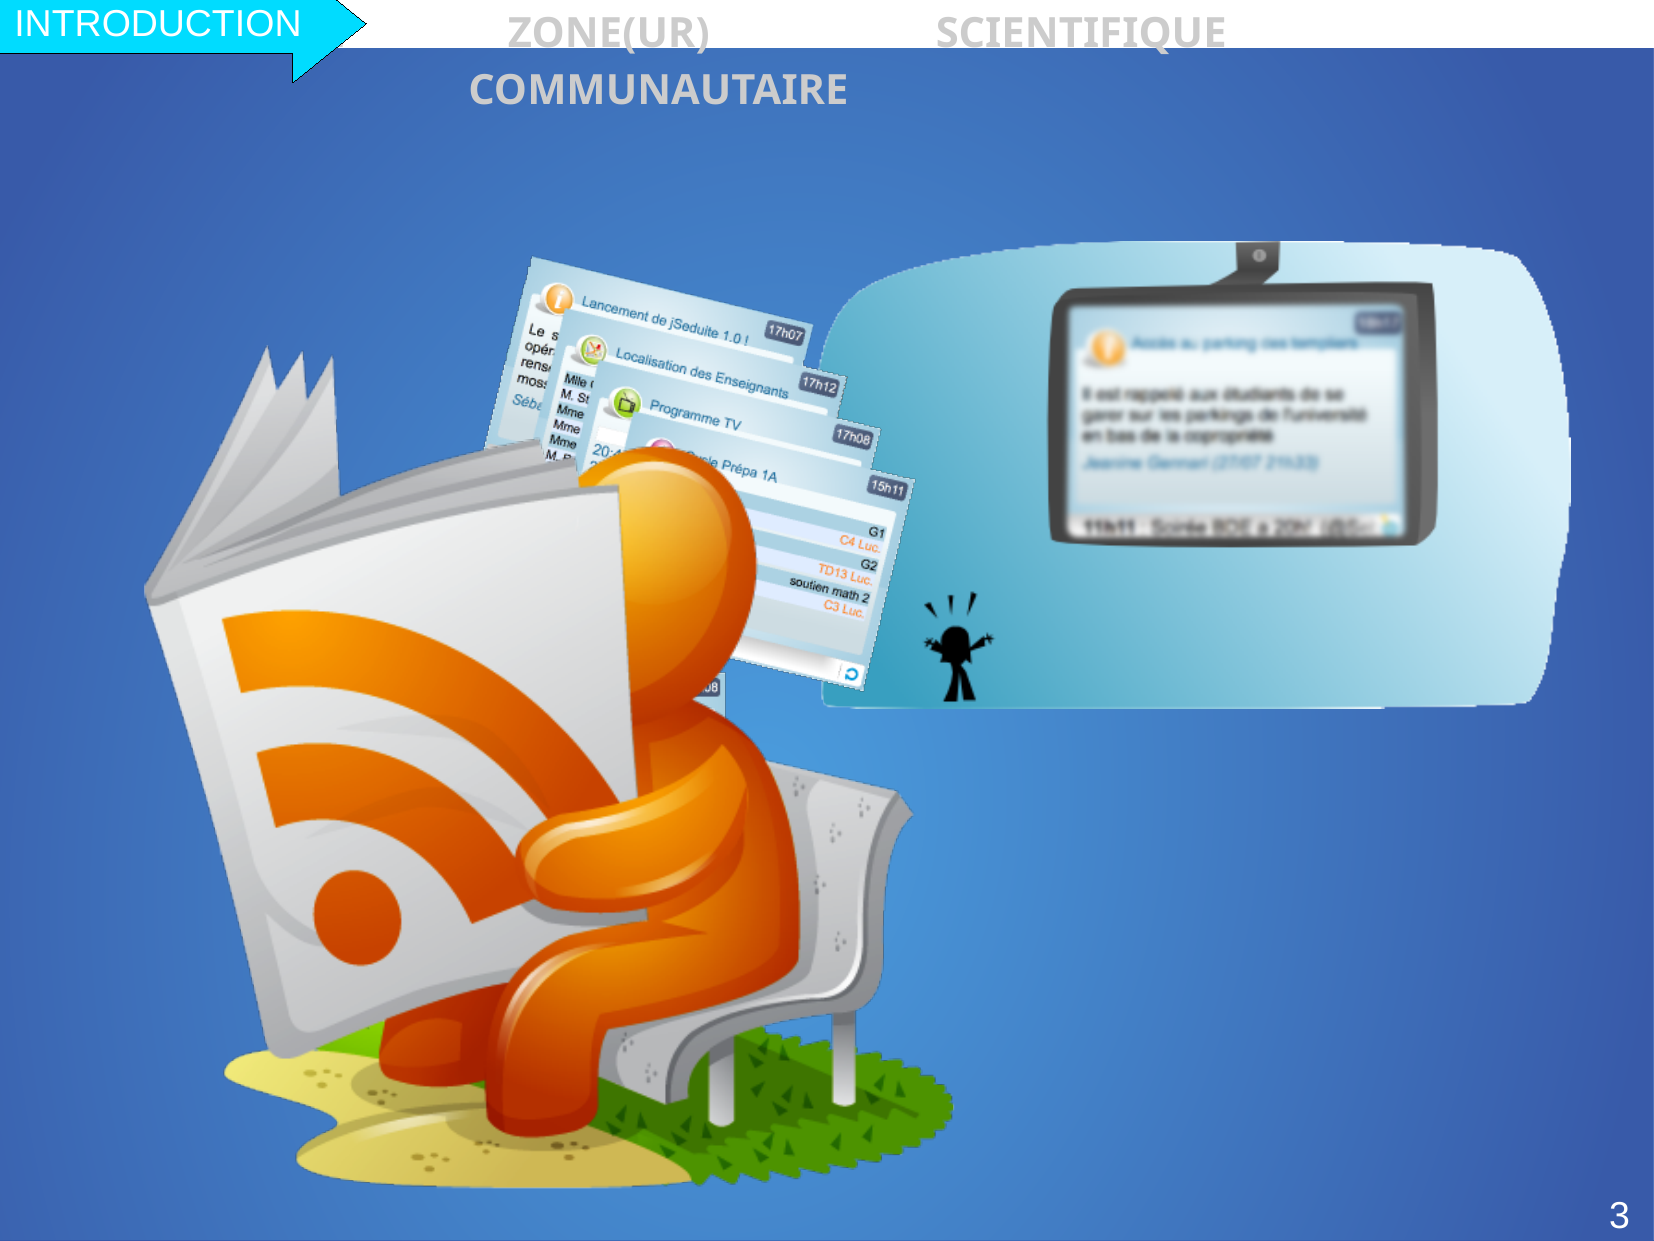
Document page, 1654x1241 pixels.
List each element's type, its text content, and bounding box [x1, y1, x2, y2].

picture [0, 48, 1654, 1241]
text_box INTRODUCTION [0, 0, 367, 83]
